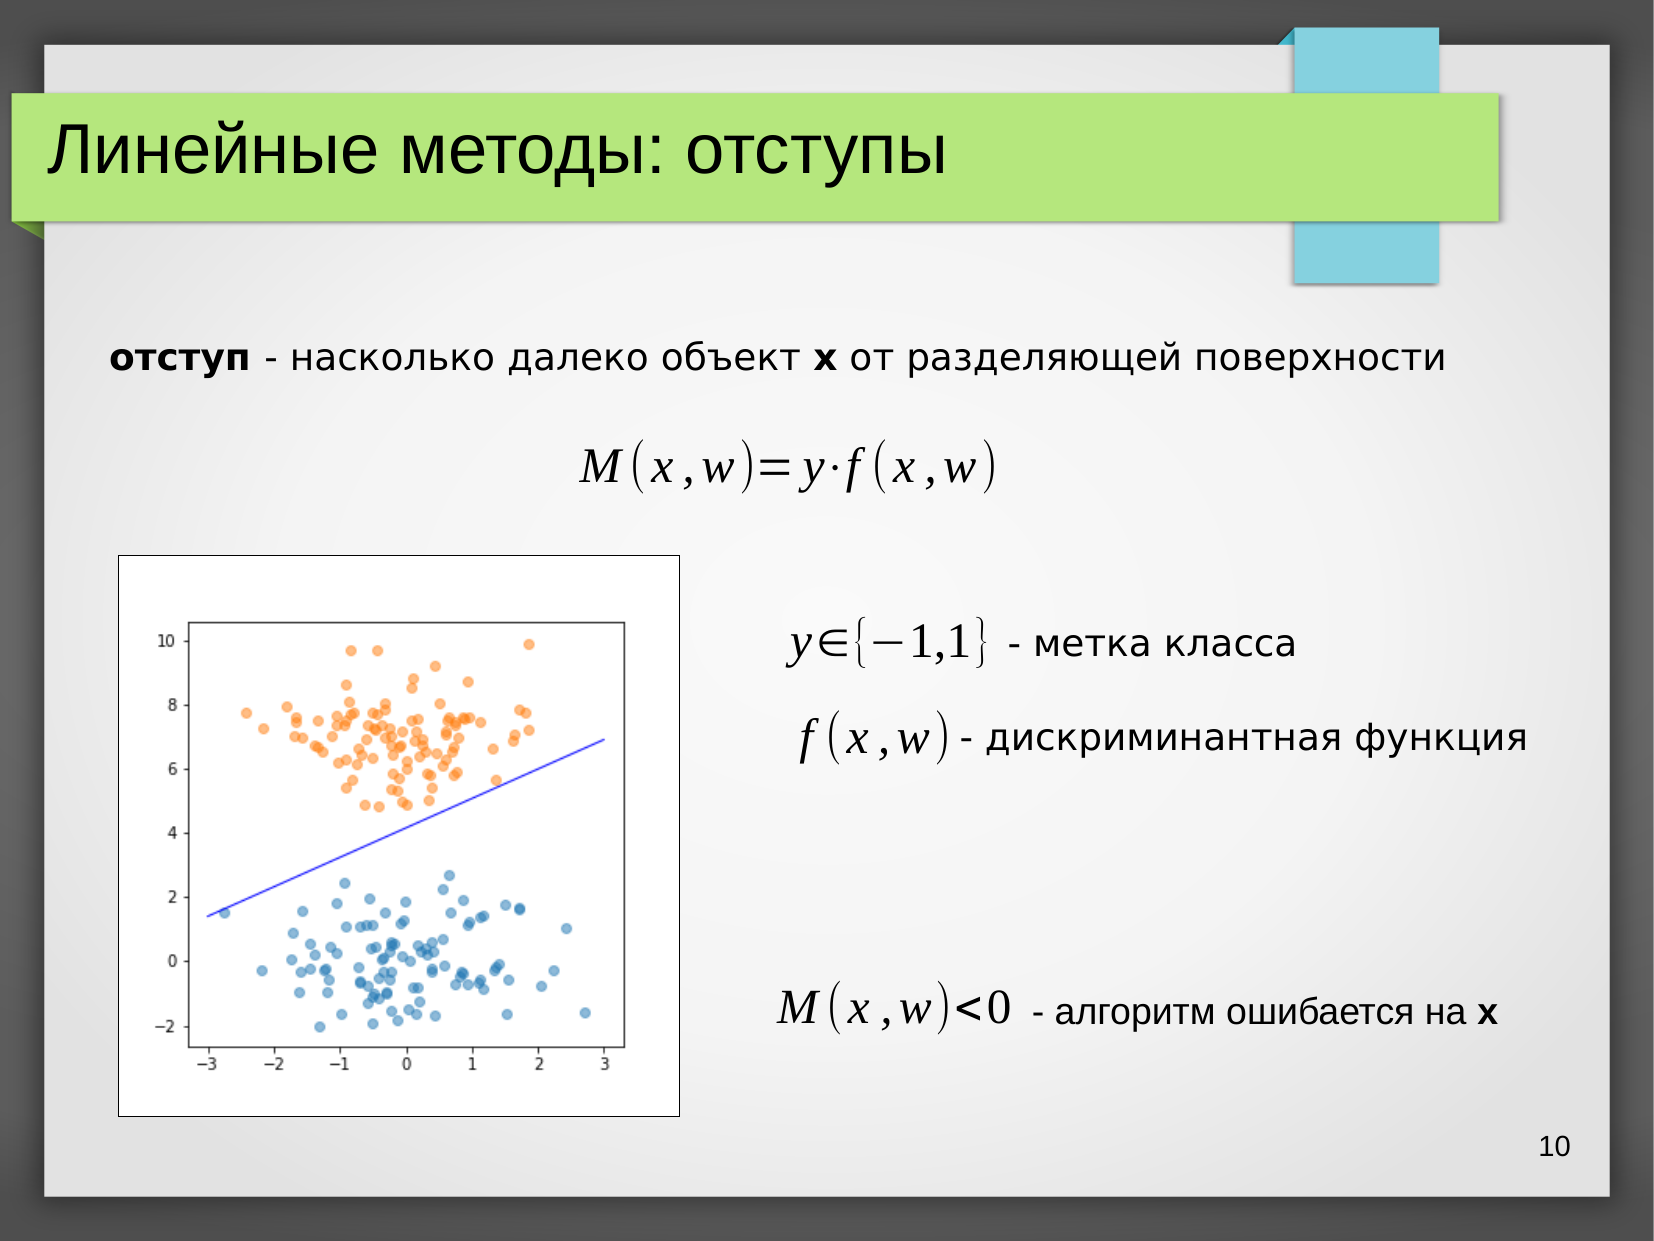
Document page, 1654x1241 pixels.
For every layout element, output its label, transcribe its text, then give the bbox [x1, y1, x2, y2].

chart [767, 979, 1019, 1040]
chart [570, 437, 1004, 498]
chart [791, 707, 958, 768]
text_box - дискриминантная функция [944, 708, 1548, 768]
text_box - алгоритм ошибается на х [1018, 983, 1527, 1040]
chart [780, 615, 1000, 674]
picture [0, 0, 1654, 1241]
title Линейные методы: отступы [47, 109, 1501, 189]
text_box - метка класса [992, 614, 1323, 673]
text_box отступ - насколько далеко объект х от разделяющей поверхности [94, 328, 1537, 402]
